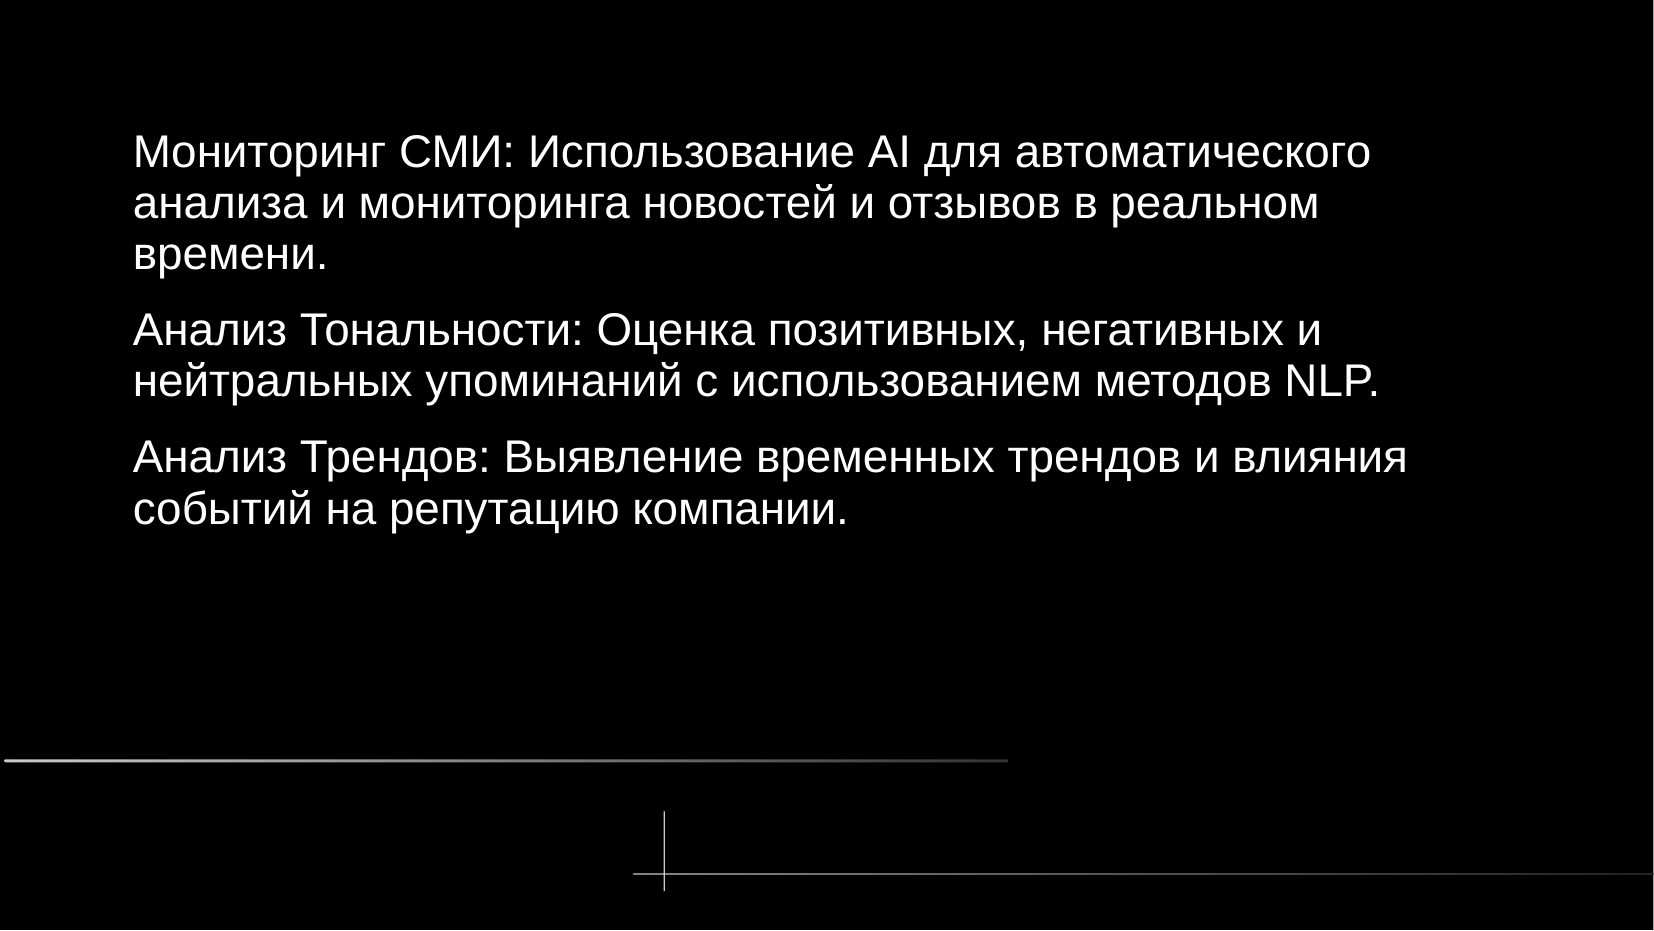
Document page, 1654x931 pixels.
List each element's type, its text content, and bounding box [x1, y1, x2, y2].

text_box Мониторинг СМИ: Использование AI для автоматического анализа и мониторинга новостей и отзывов в реальном времени. Анализ Тональности: Оценка позитивных, негативных и нейтральных упоминаний с использованием методов NLP. Анализ Трендов: Выявление временных трендов и влияния событий на репутацию компании. [118, 118, 1536, 720]
